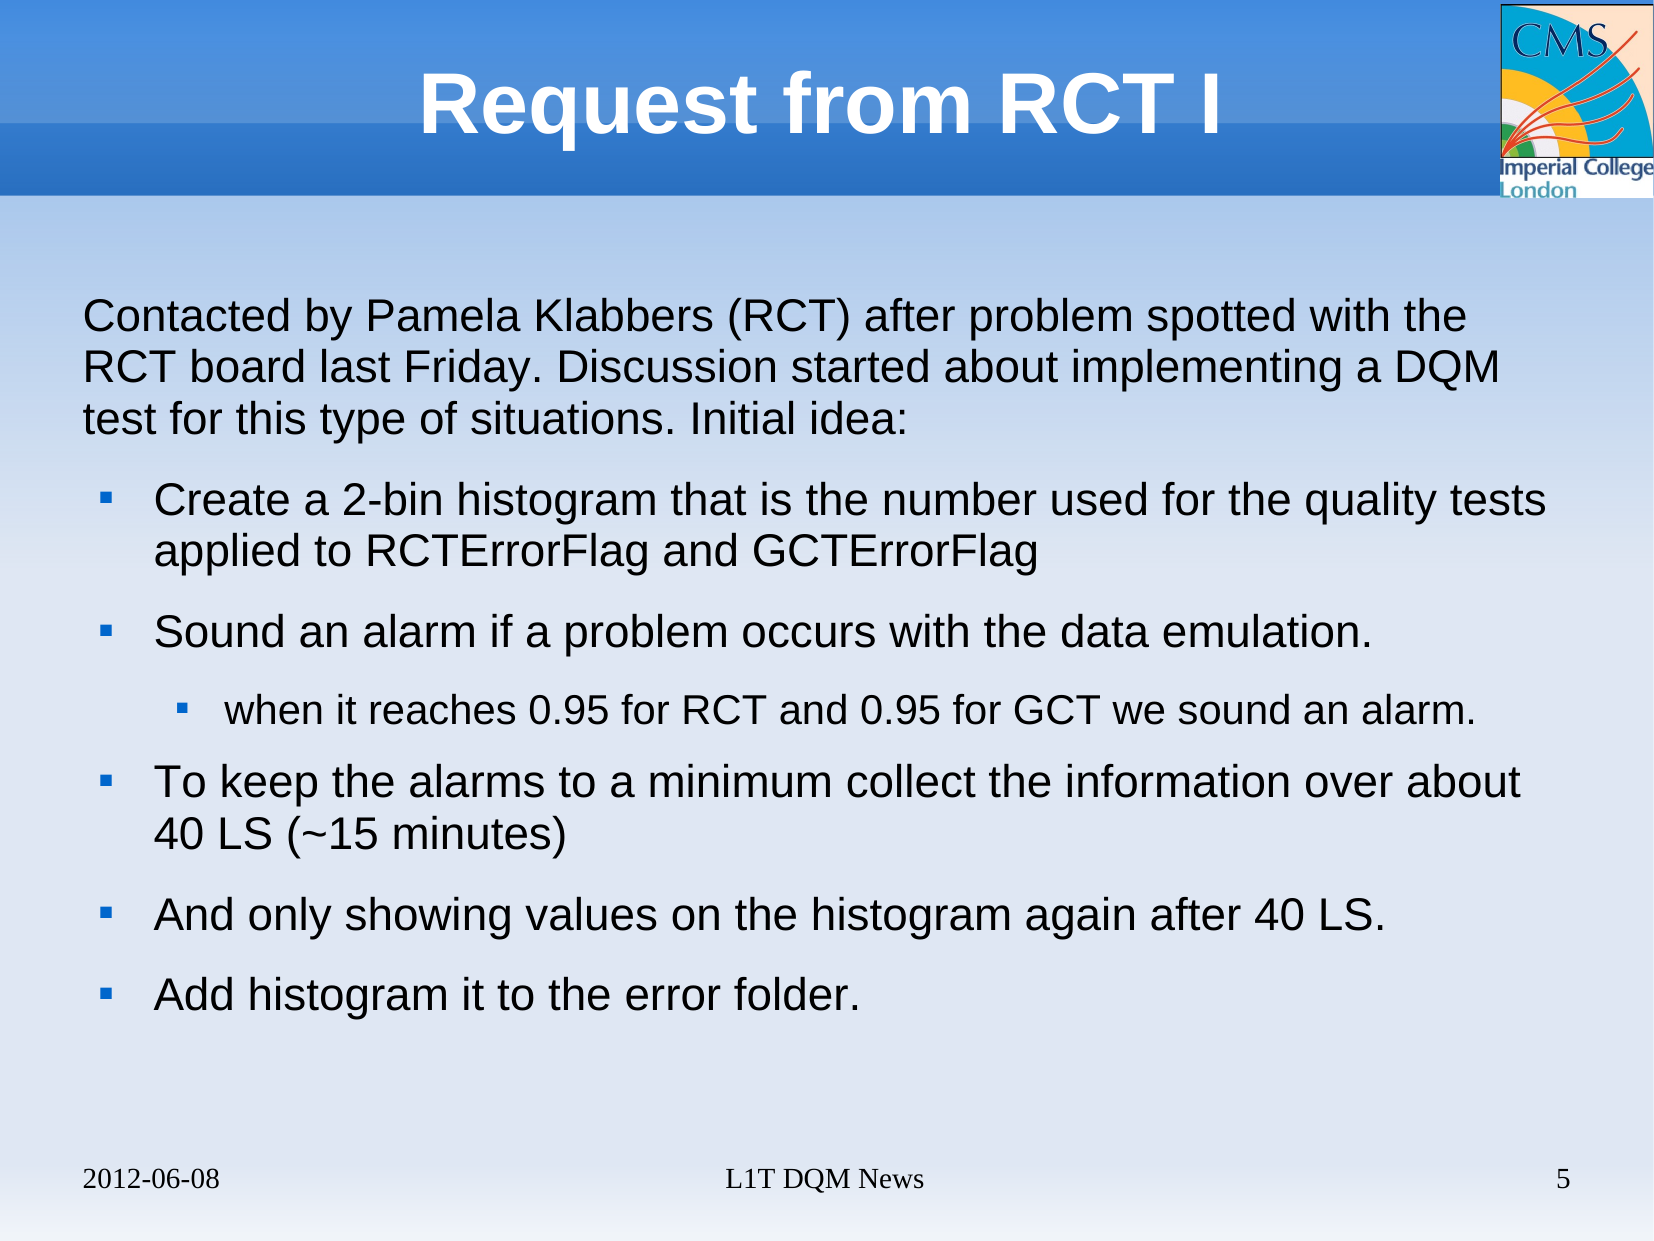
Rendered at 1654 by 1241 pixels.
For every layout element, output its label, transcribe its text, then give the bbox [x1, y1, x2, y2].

title Request from RCT I [76, 0, 1565, 208]
picture [0, 0, 1654, 1241]
list Contacted by Pamela Klabbers (RCT) after problem spotted with the RCT board last Friday. Discussion started about implementing a DQM test for this type of situations. Initial idea: Create a 2-bin histogram that is the number used for the quality tests applied to RCTErrorFlag and GCTErrorFlag Sound an alarm if a problem occurs with the data emulation. when it reaches 0.95 for RCT and 0.95 for GCT we sound an alarm. To keep the alarms to a minimum collect the information over about 40 LS (~15 minutes) And only showing values on the histogram again after 40 LS. Add histogram it to the error folder. [82, 290, 1571, 1109]
